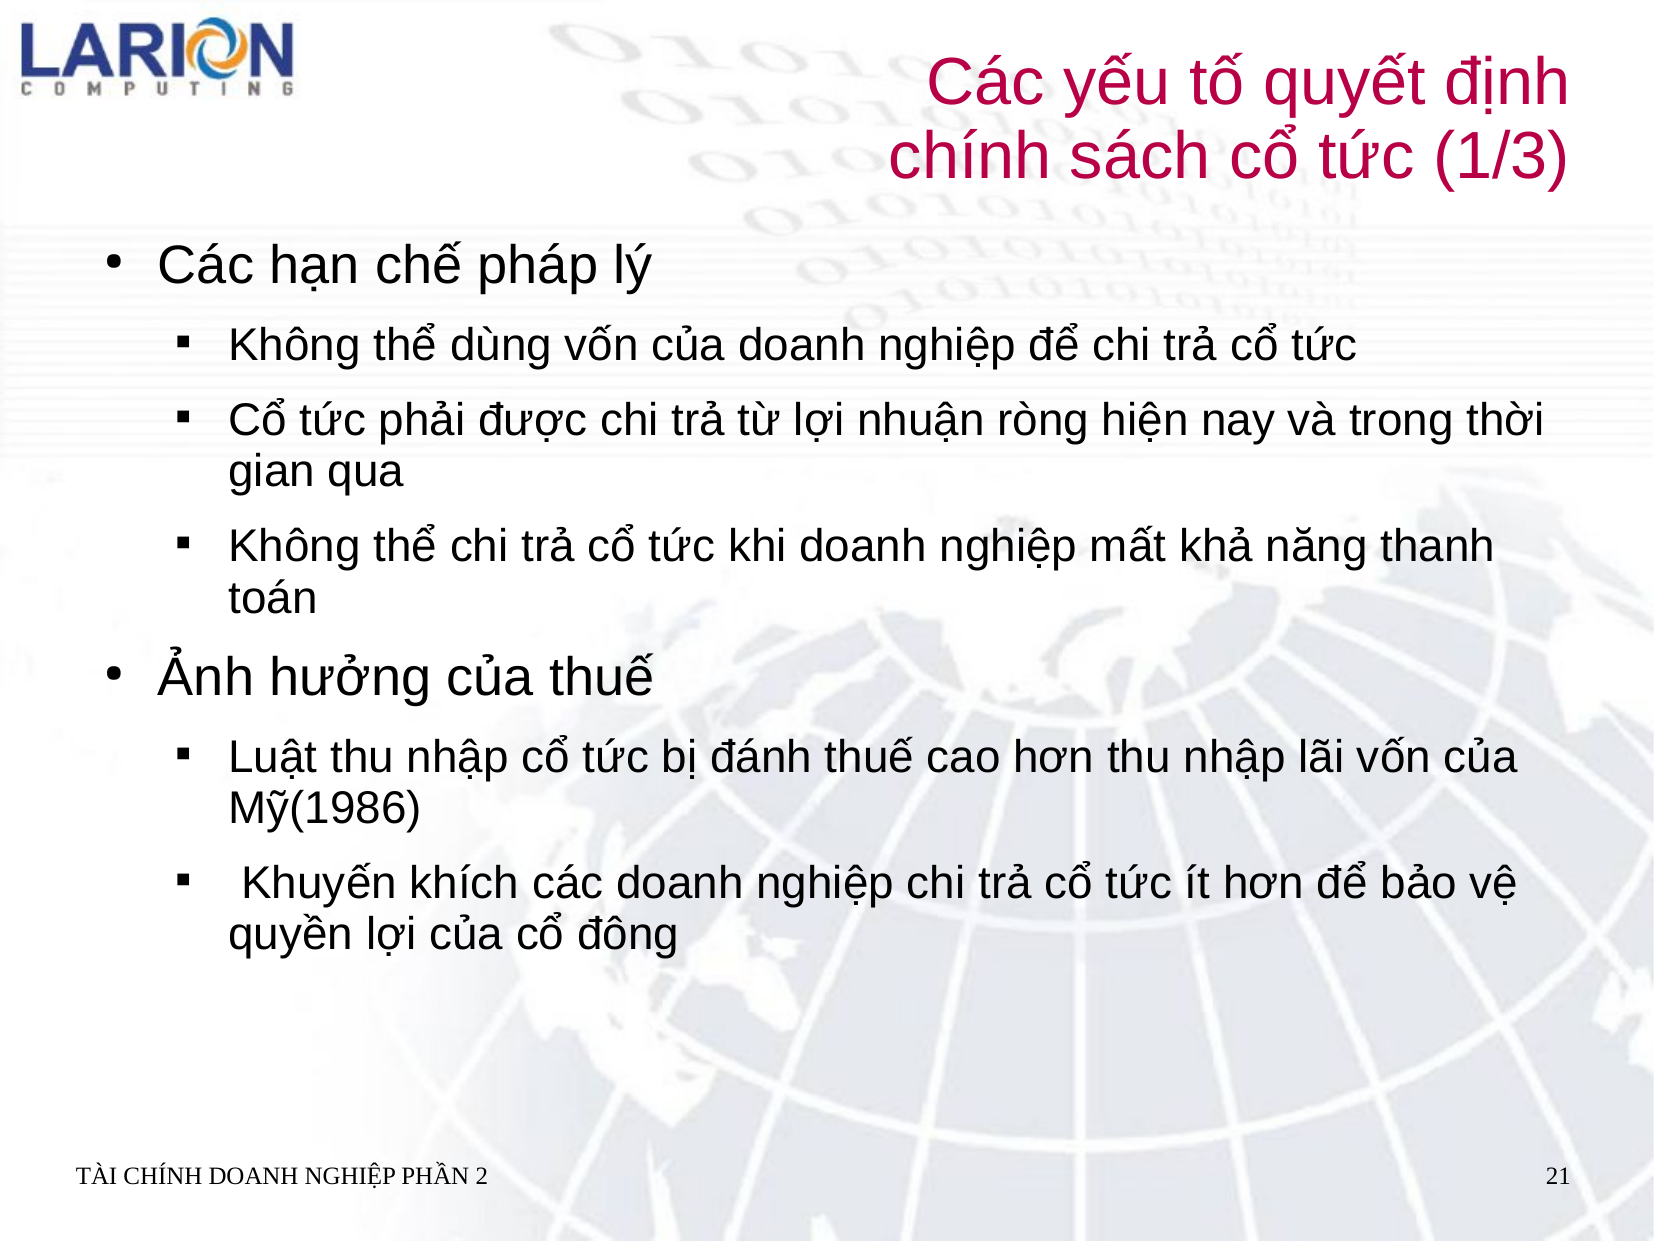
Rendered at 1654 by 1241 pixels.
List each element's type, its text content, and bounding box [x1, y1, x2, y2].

list Các hạn chế pháp lý Không thể dùng vốn của doanh nghiệp để chi trả cổ tức Cổ tức phải được chi trả từ lợi nhuận ròng hiện nay và trong thời gian qua Không thể chi trả cổ tức khi doanh nghiệp mất khả năng thanh toán Ảnh hưởng của thuế Luật thu nhập cổ tức bị đánh thuế cao hơn thu nhập lãi vốn của Mỹ(1986) Khuyến khích các doanh nghiệp chi trả cổ tức ít hơn để bảo vệ quyền lợi của cổ đông [86, 234, 1576, 1039]
title Các yếu tố quyết định chính sách cổ tức (1/3) [300, 43, 1571, 194]
picture [0, 0, 1654, 1241]
